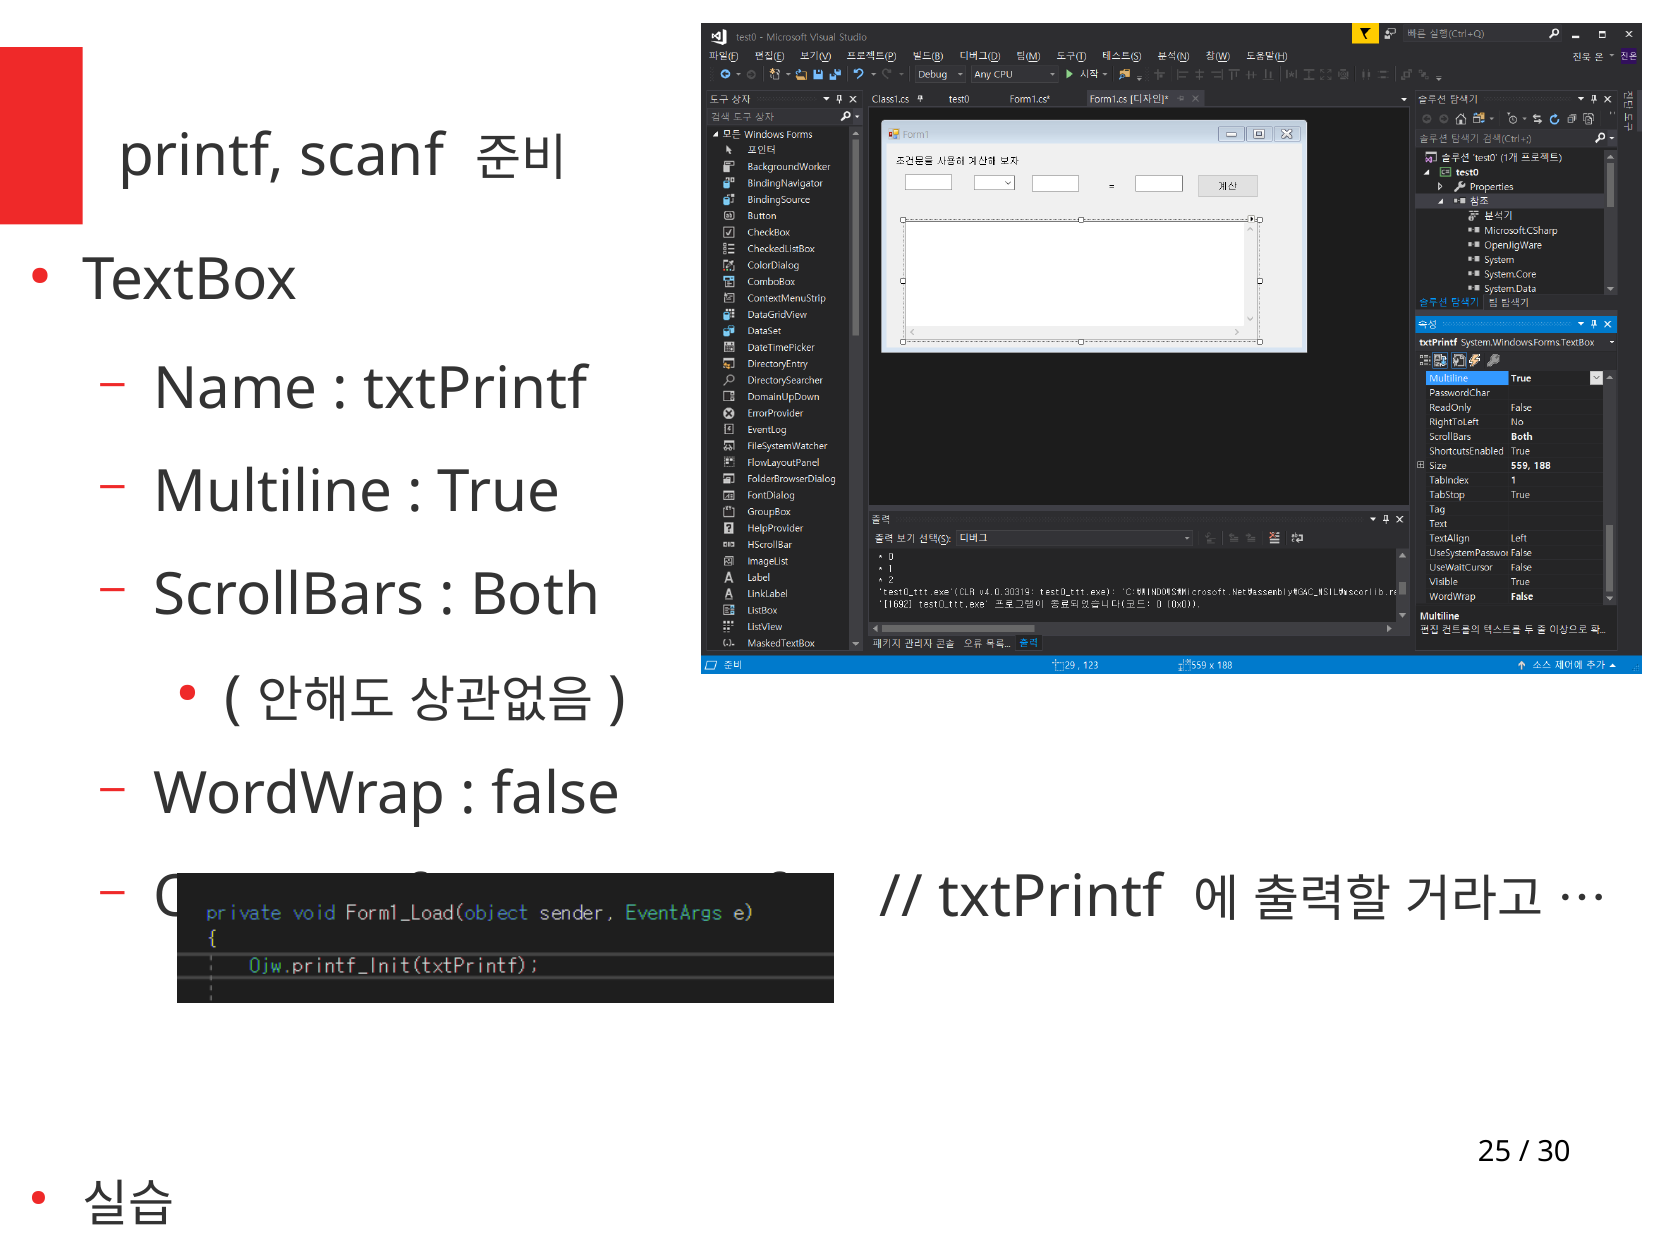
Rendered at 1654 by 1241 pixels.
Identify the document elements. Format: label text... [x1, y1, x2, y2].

picture [701, 23, 1642, 674]
title printf, scanf 준비 [118, 49, 701, 237]
picture [177, 873, 834, 1003]
list TextBox Name : txtPrintf Multiline : True ScrollBars : Both (안해도 상관없음) WordWrap : false Ojw.printf_Init(txtPrintf); // txtPrintf 에 출력할 거라고 … 실습 scanf() 를 이용해 문자를 입력받고 이를 출력하자. [11, 237, 1619, 957]
